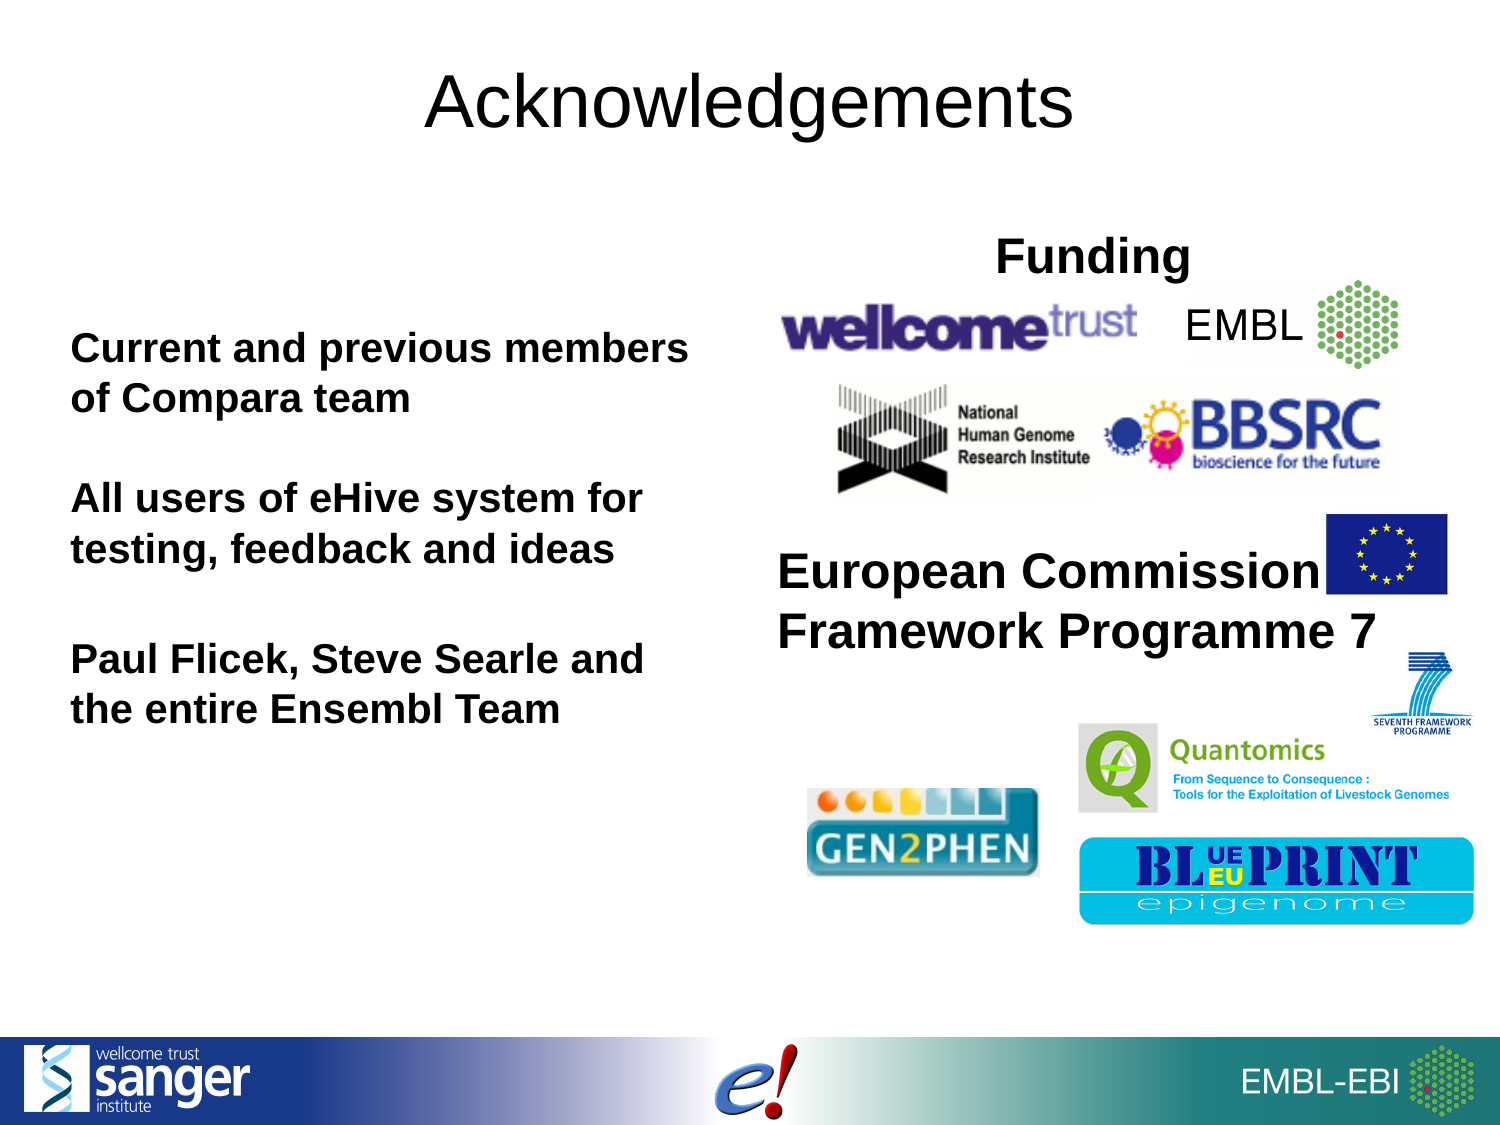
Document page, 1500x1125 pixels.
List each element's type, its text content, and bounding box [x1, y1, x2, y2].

picture [1078, 647, 1478, 813]
picture [0, 1037, 1500, 1125]
picture [1323, 511, 1449, 596]
picture [830, 374, 1403, 501]
picture [1078, 836, 1475, 926]
list Funding [761, 185, 1425, 290]
picture [780, 303, 1137, 360]
picture [1188, 280, 1398, 369]
title Acknowledgements [75, 45, 1425, 178]
picture [807, 788, 1040, 877]
list European Commission Framework Programme 7 [761, 290, 1425, 939]
list Current and previous members of Compara team All users of eHive system for testing, feedback and ideas Paul Flicek, Steve Searle and the entire Ensembl Team [55, 263, 719, 912]
